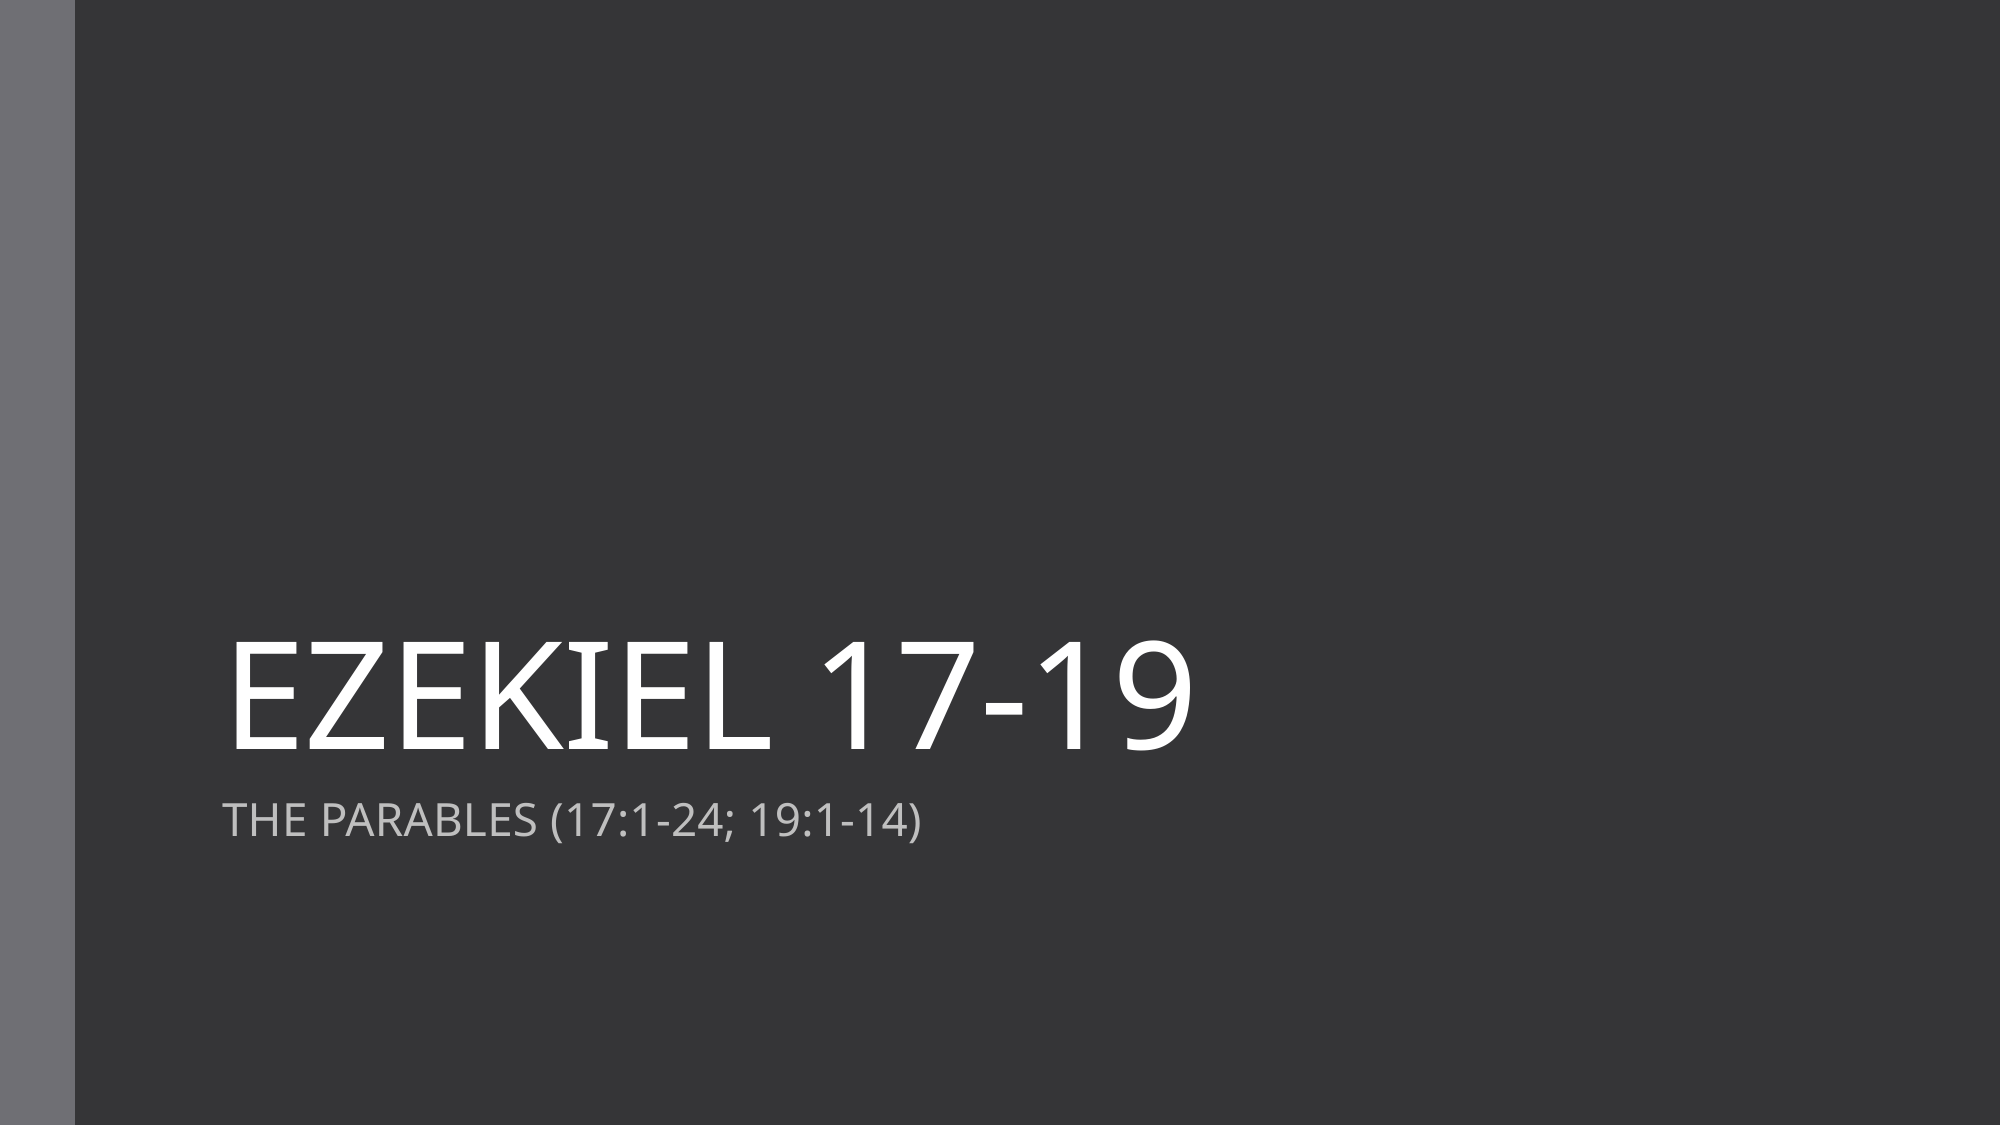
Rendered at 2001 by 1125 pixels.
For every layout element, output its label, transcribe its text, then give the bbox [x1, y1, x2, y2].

subtitle THE PARABLES (17:1-24; 19:1-14) [206, 787, 1752, 1066]
title EZEKIEL 17-19 [206, 124, 1752, 787]
